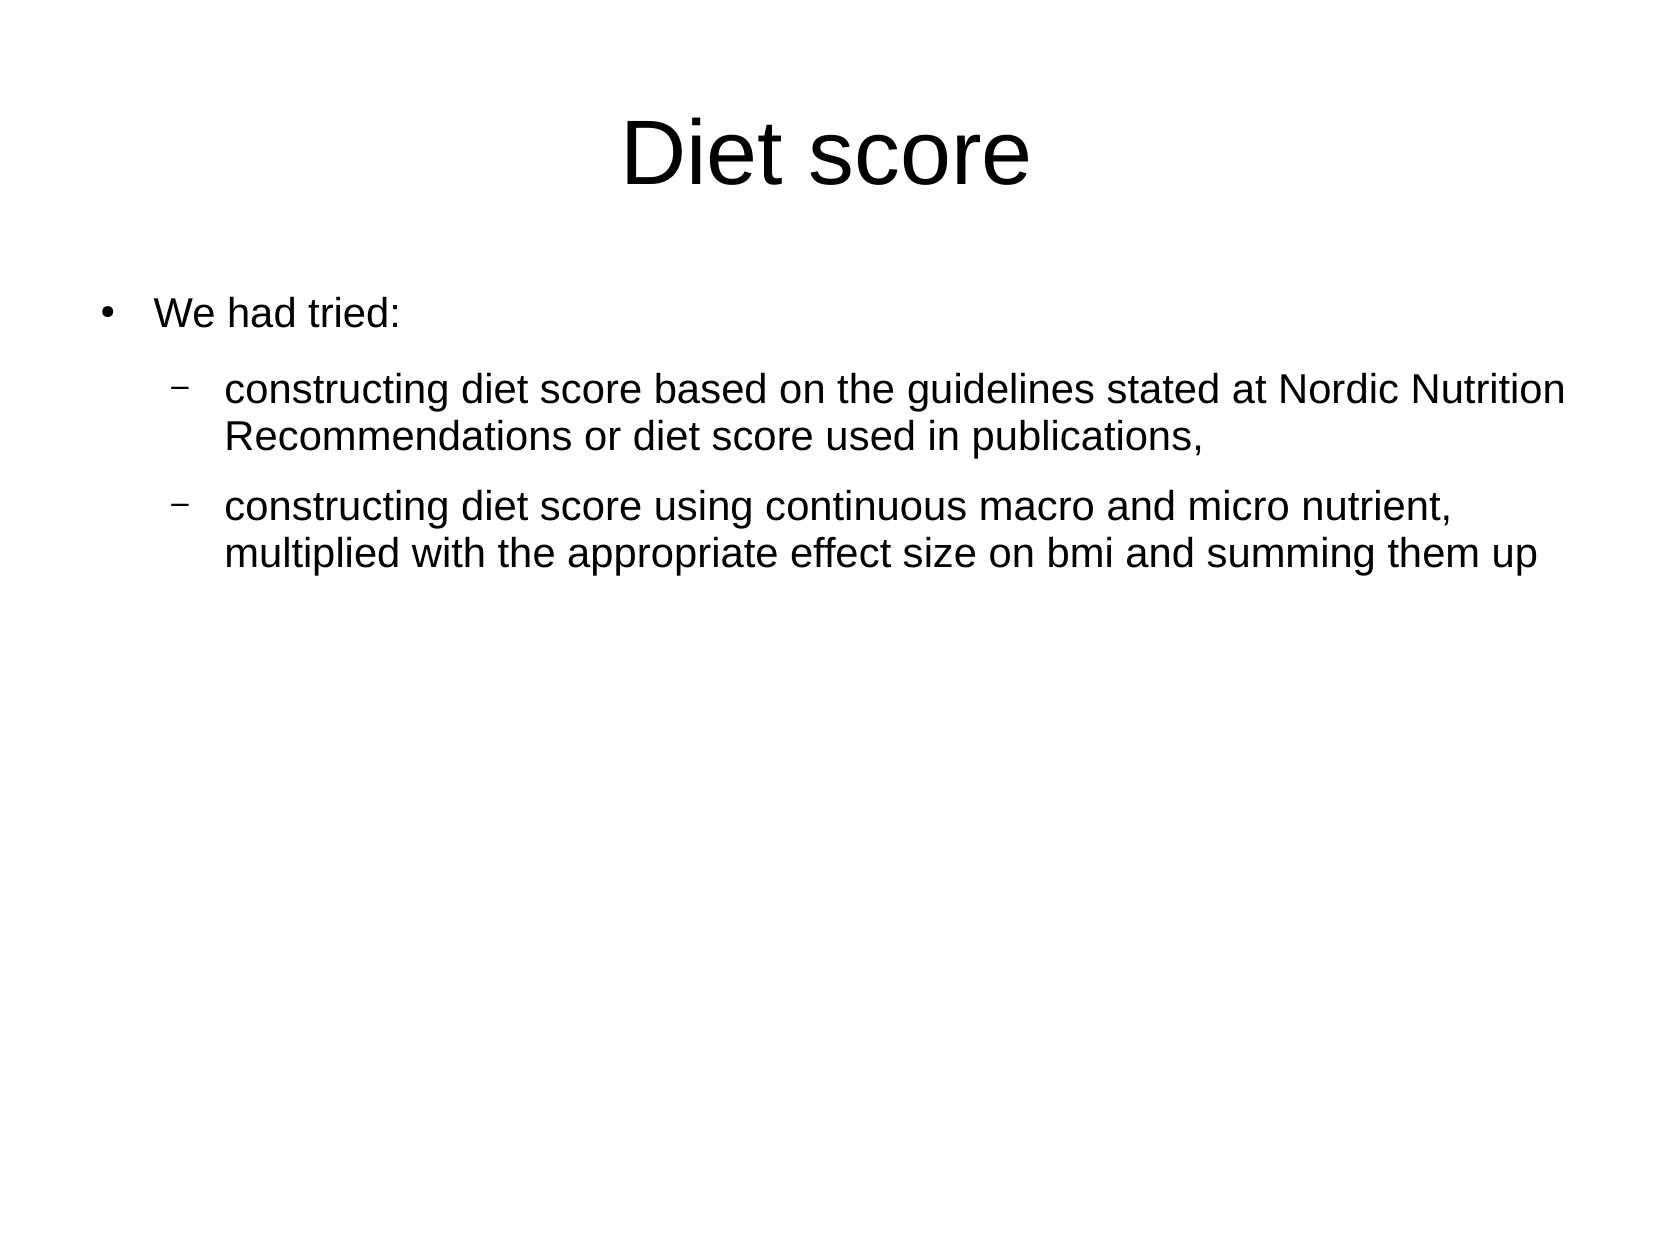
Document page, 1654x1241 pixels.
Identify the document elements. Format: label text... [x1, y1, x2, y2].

title Diet score [82, 49, 1571, 257]
list We had tried: constructing diet score based on the guidelines stated at Nordic Nutrition Recommendations or diet score used in publications, constructing diet score using continuous macro and micro nutrient, multiplied with the appropriate effect size on bmi and summing them up [82, 290, 1571, 1010]
